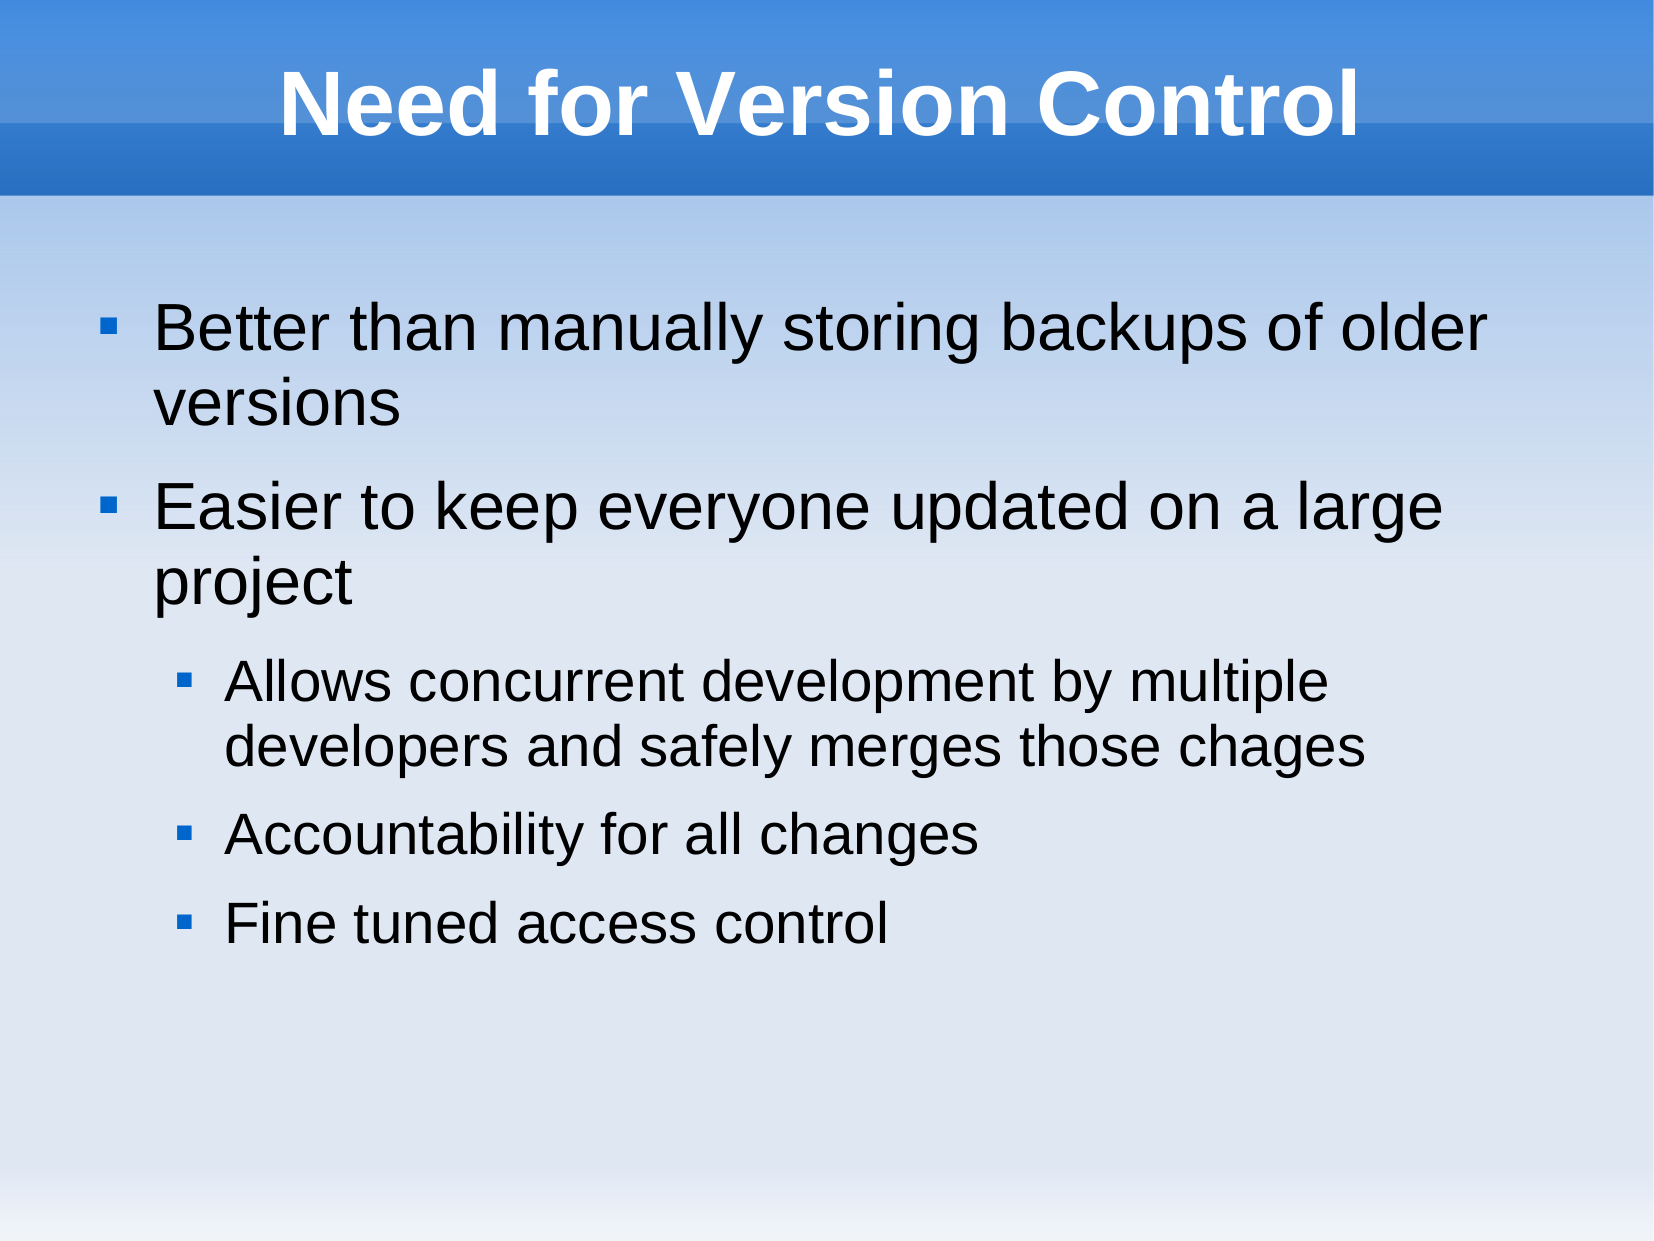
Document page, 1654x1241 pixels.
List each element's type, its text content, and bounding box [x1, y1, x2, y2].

list Better than manually storing backups of older versions Easier to keep everyone updated on a large project Allows concurrent development by multiple developers and safely merges those chages Accountability for all changes Fine tuned access control [82, 290, 1571, 1109]
picture [0, 0, 1654, 1241]
title Need for Version Control [76, 0, 1565, 208]
